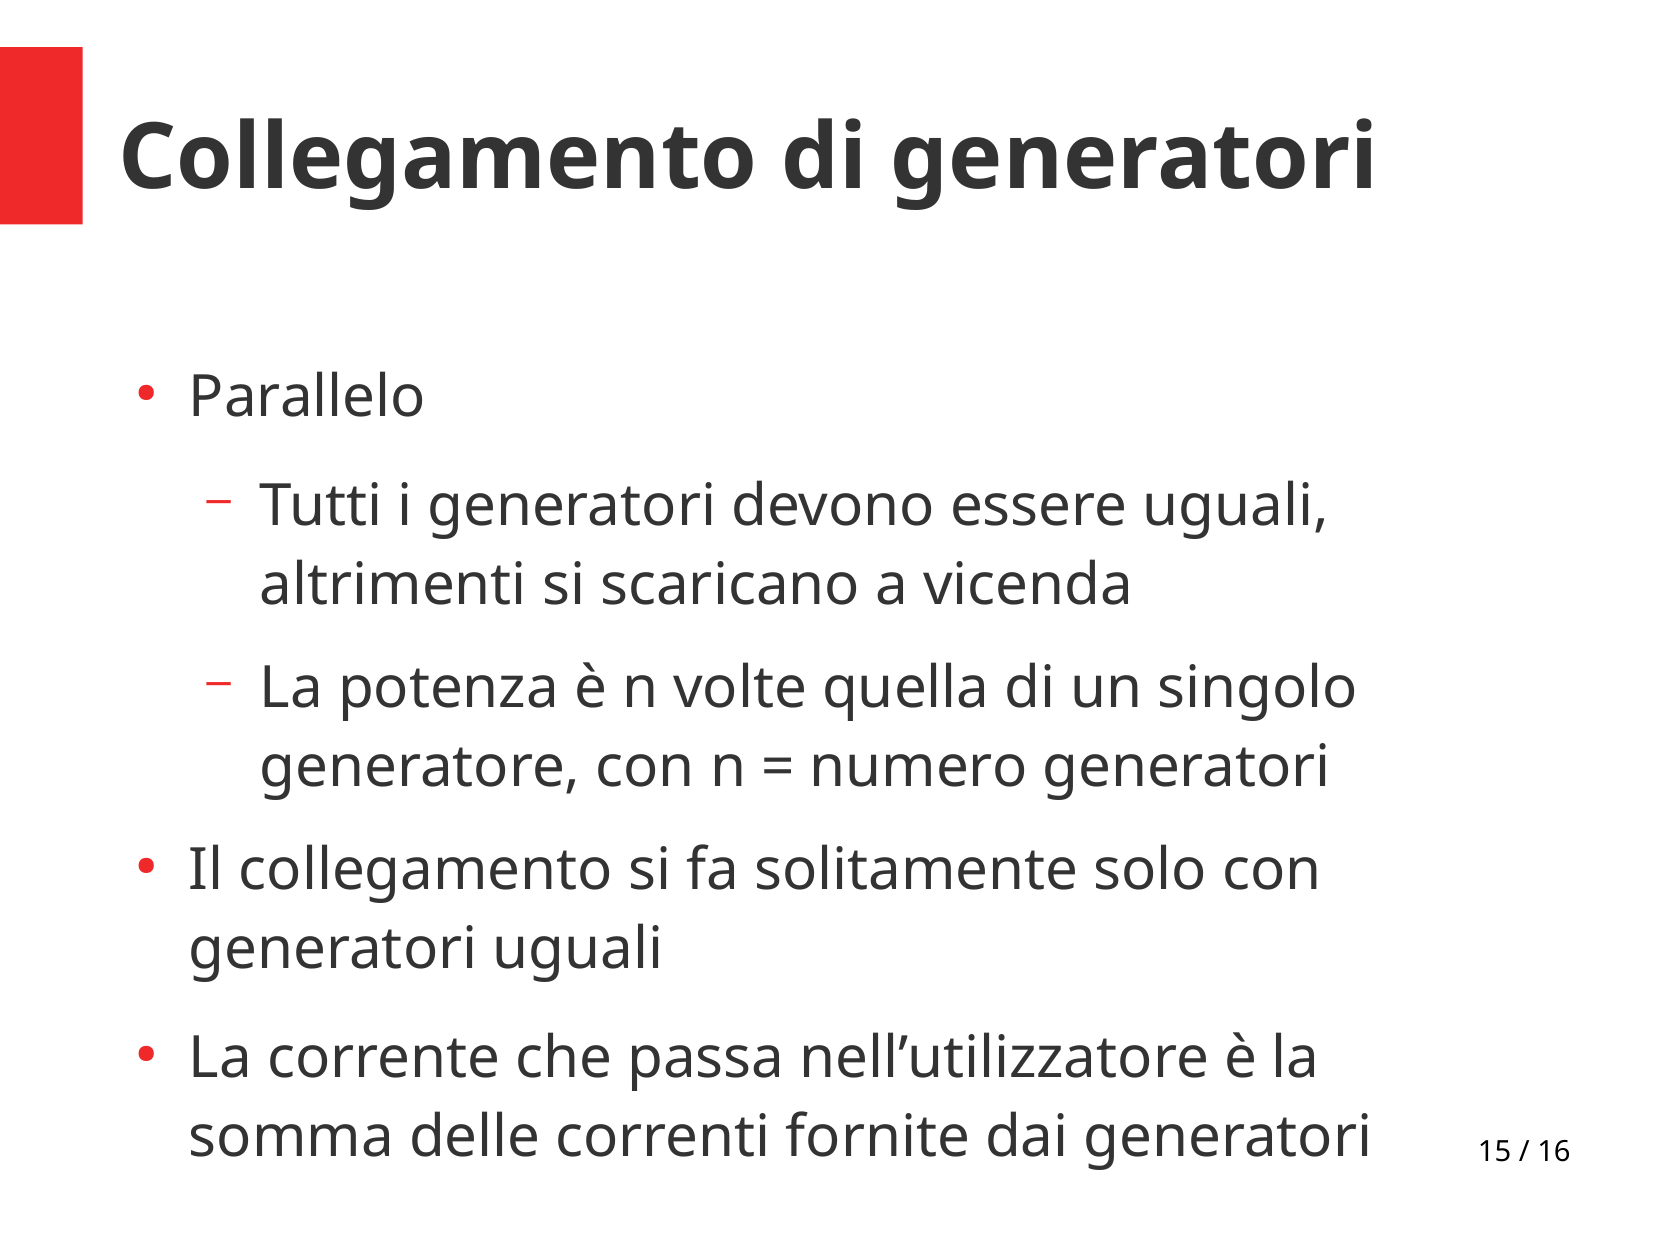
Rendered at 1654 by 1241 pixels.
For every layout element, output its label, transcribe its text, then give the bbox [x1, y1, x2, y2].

title Collegamento di generatori [118, 49, 1571, 257]
list Parallelo Tutti i generatori devono essere uguali, altrimenti si scaricano a vicenda La potenza è n volte quella di un singolo generatore, con n = numero generatori Il collegamento si fa solitamente solo con generatori uguali La corrente che passa nell’utilizzatore è la somma delle correnti fornite dai generatori [118, 354, 1536, 1074]
